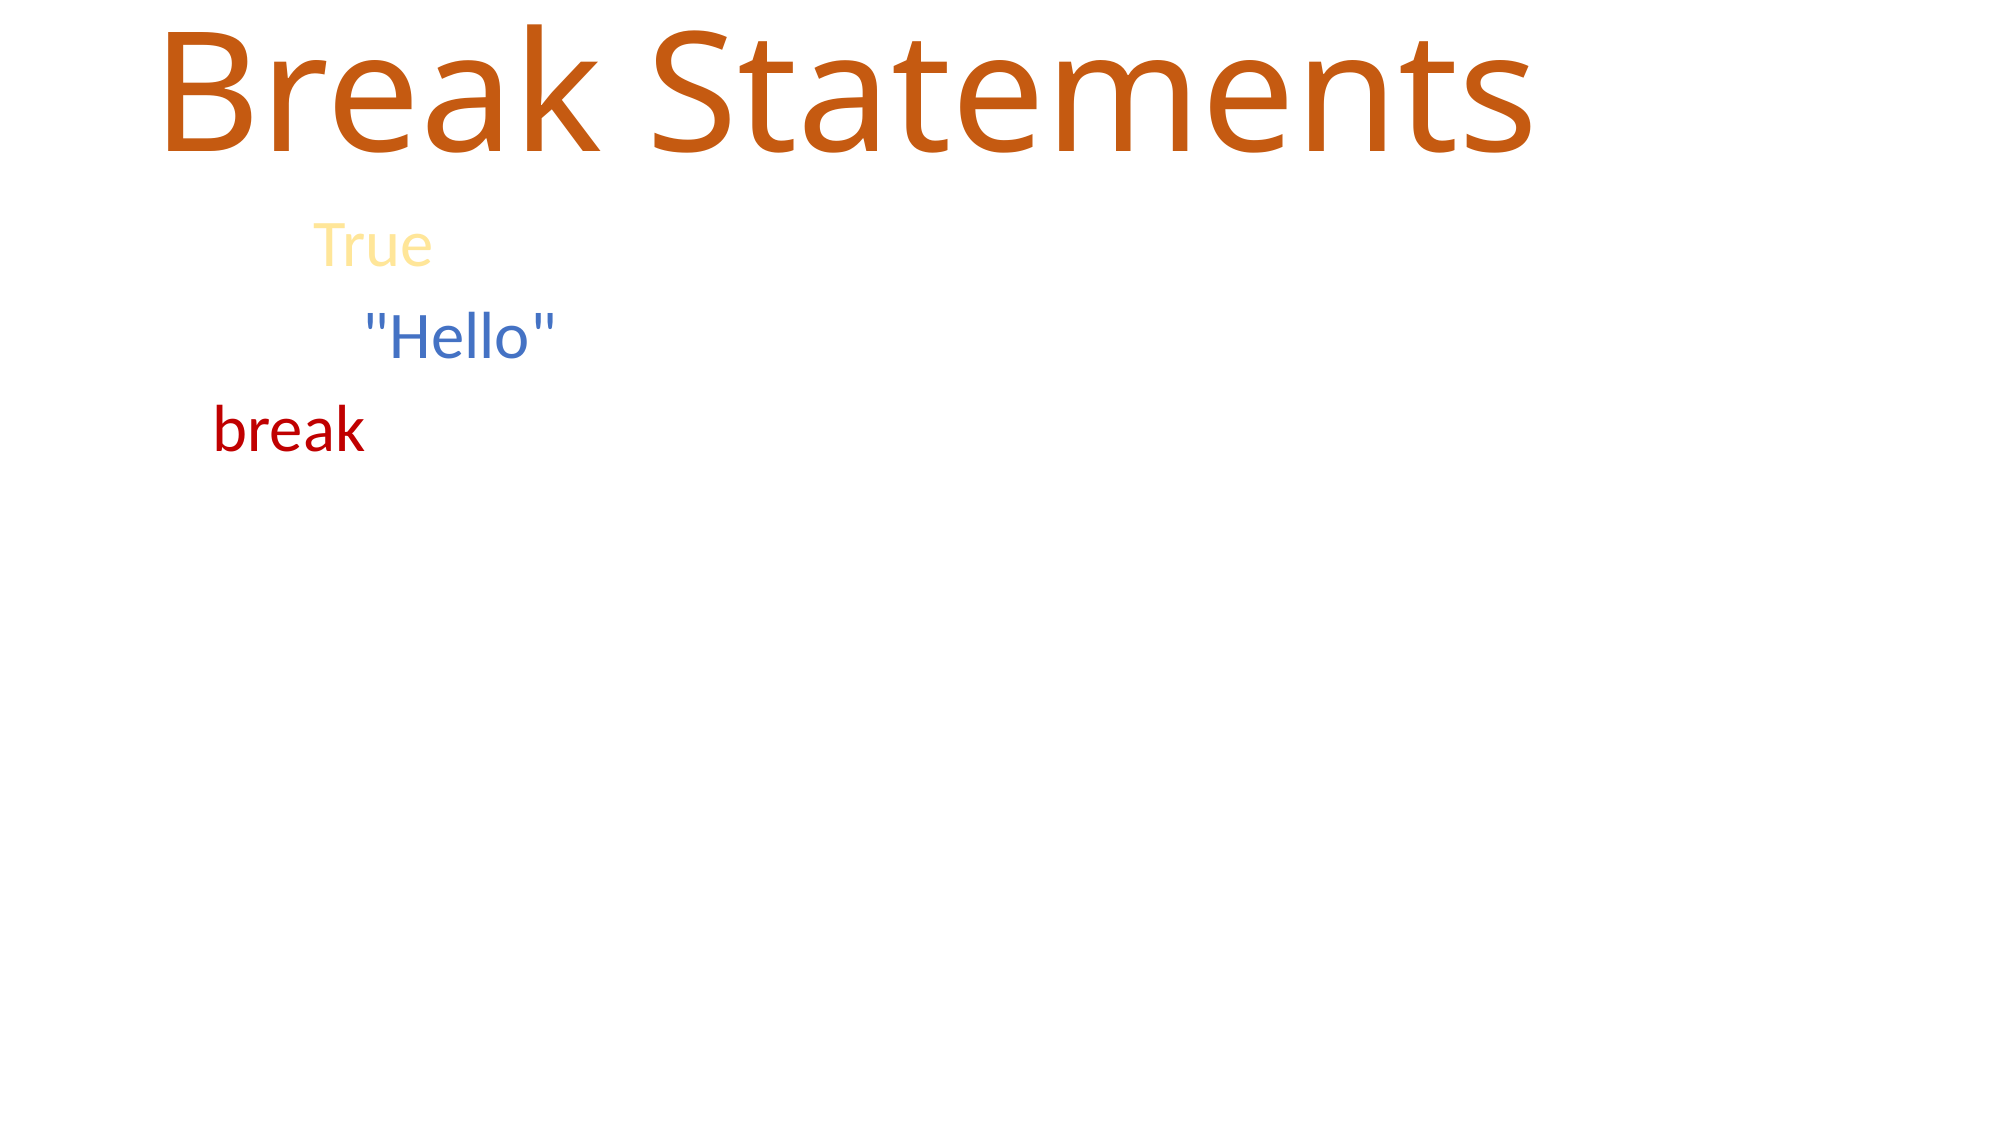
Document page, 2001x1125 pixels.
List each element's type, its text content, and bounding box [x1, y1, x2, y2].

list Break Statements while True: print("Hello") break [137, 0, 1863, 1014]
